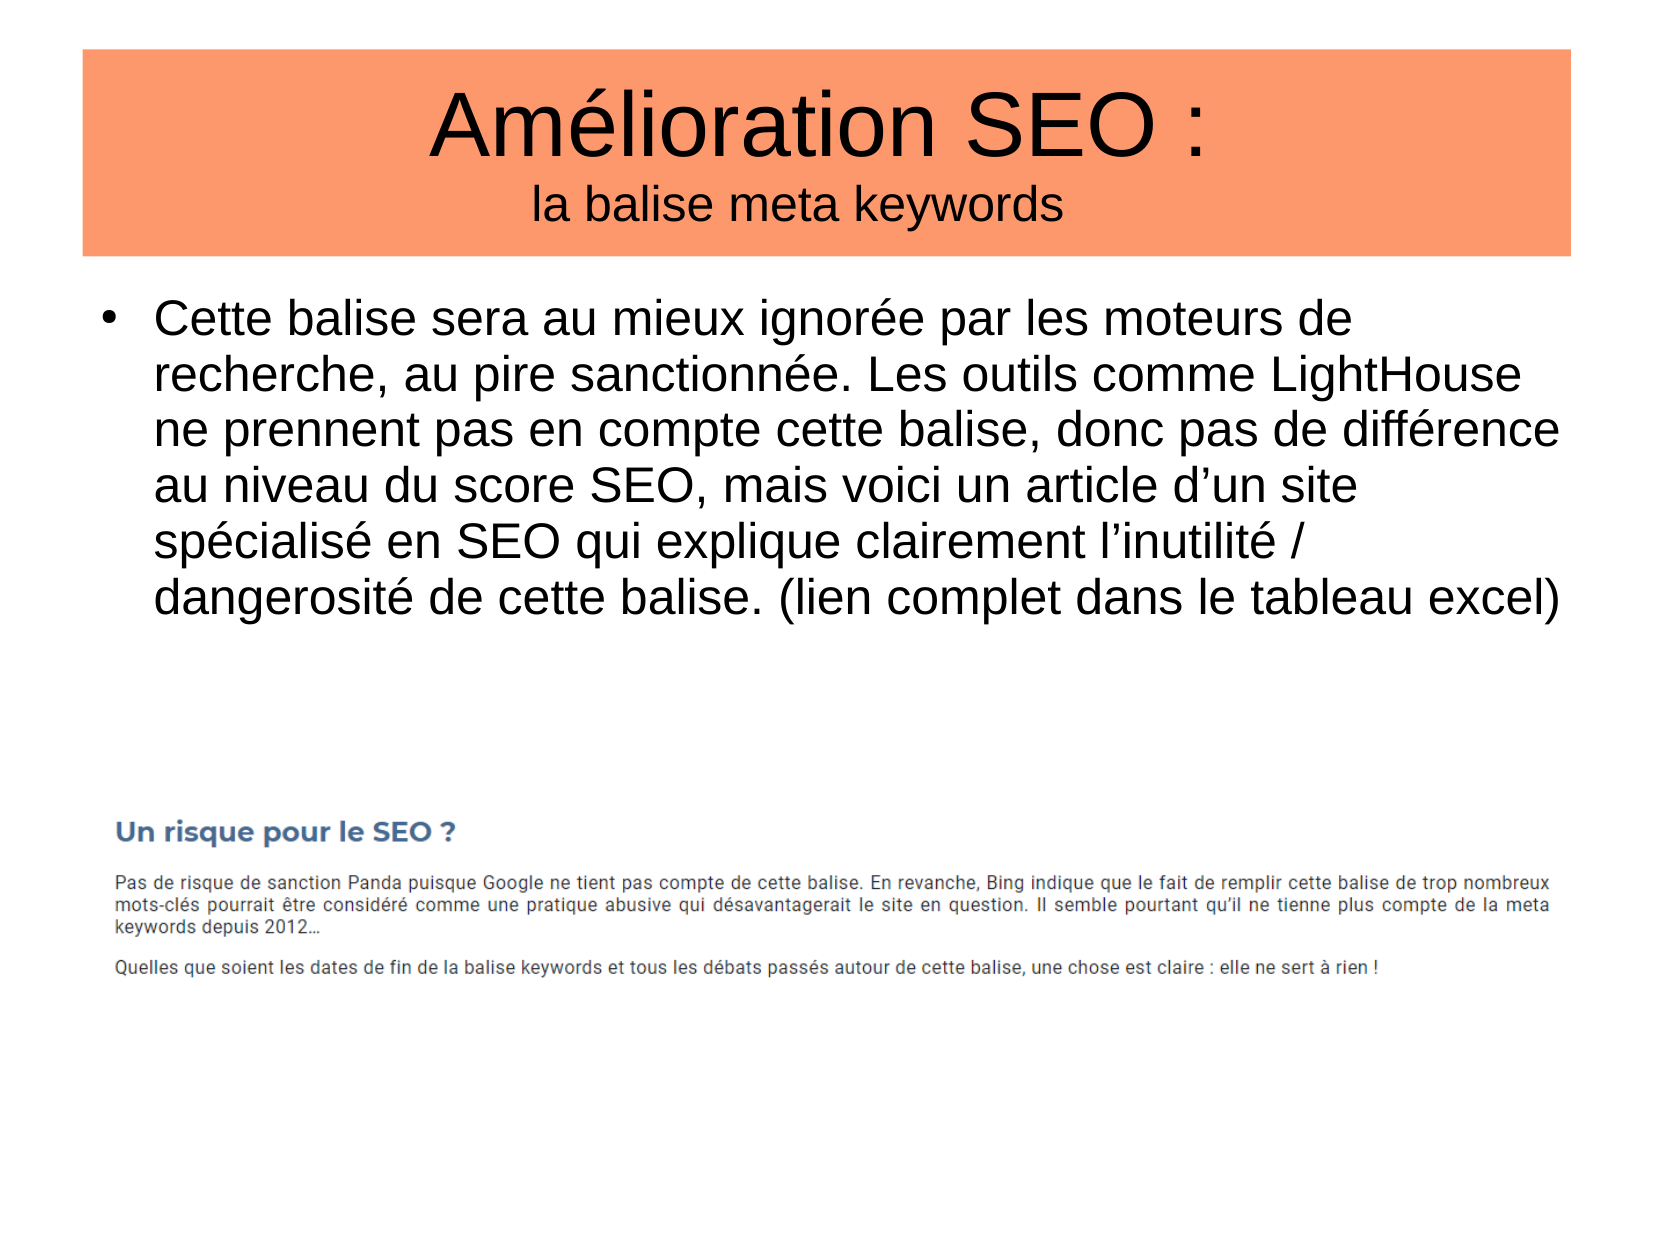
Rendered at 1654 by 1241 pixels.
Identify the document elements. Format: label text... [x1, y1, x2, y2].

picture [82, 801, 1571, 1025]
title Amélioration SEO : la balise meta keywords [82, 49, 1571, 257]
list Cette balise sera au mieux ignorée par les moteurs de recherche, au pire sanctionnée. Les outils comme LightHouse ne prennent pas en compte cette balise, donc pas de différence au niveau du score SEO, mais voici un article d’un site spécialisé en SEO qui explique clairement l’inutilité / dangerosité de cette balise. (lien complet dans le tableau excel) [82, 290, 1571, 681]
